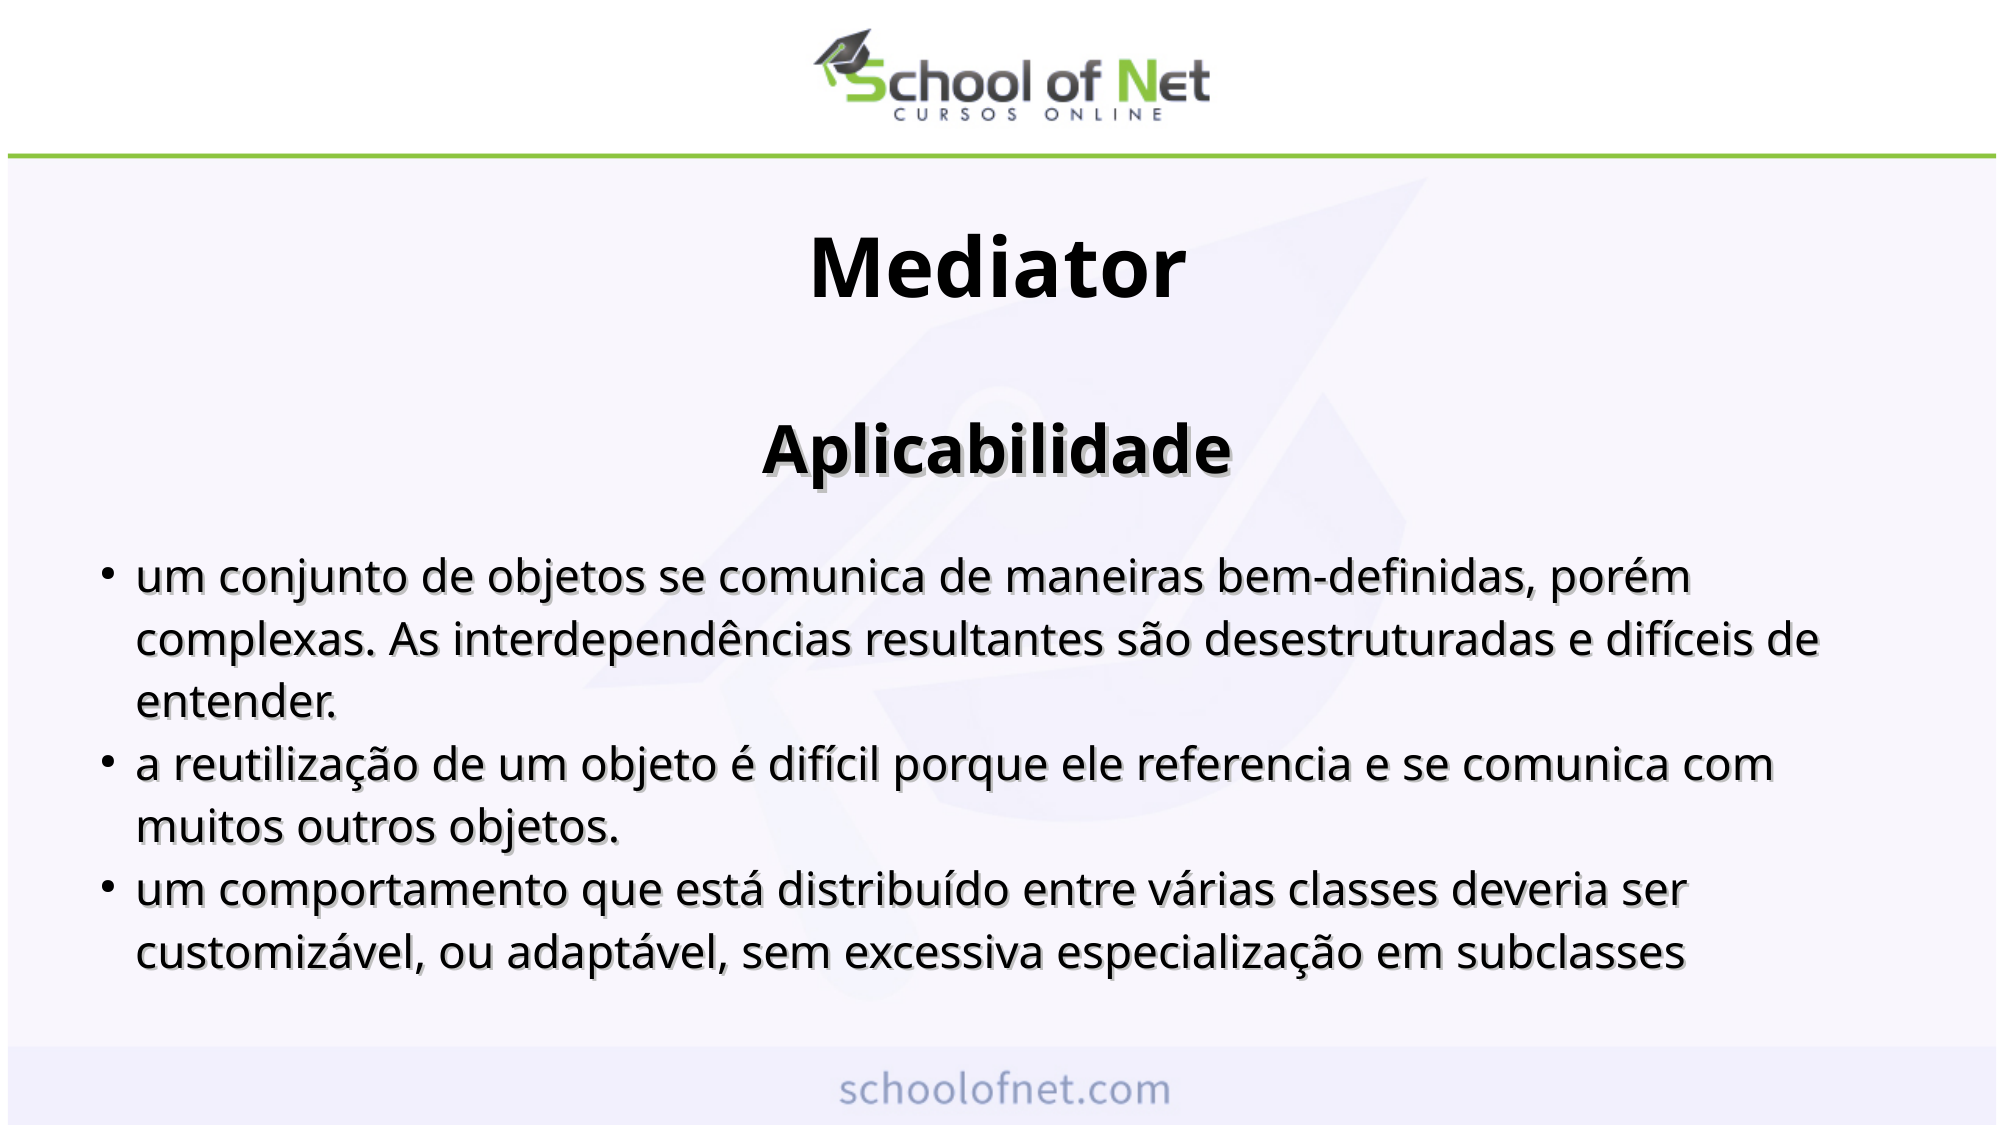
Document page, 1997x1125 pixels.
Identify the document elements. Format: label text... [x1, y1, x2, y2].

title Mediator [99, 171, 1897, 321]
picture [7, 5, 1997, 1125]
subtitle Aplicabilidade um conjunto de objetos se comunica de maneiras bem-definidas, porém complexas. As interdependências resultantes são desestruturadas e difíceis de entender. a reutilização de um objeto é difícil porque ele referencia e se comunica com muitos outros objetos. um comportamento que está distribuído entre várias classes deveria ser customizável, ou adaptável, sem excessiva especialização em subclasses [99, 321, 1897, 1063]
